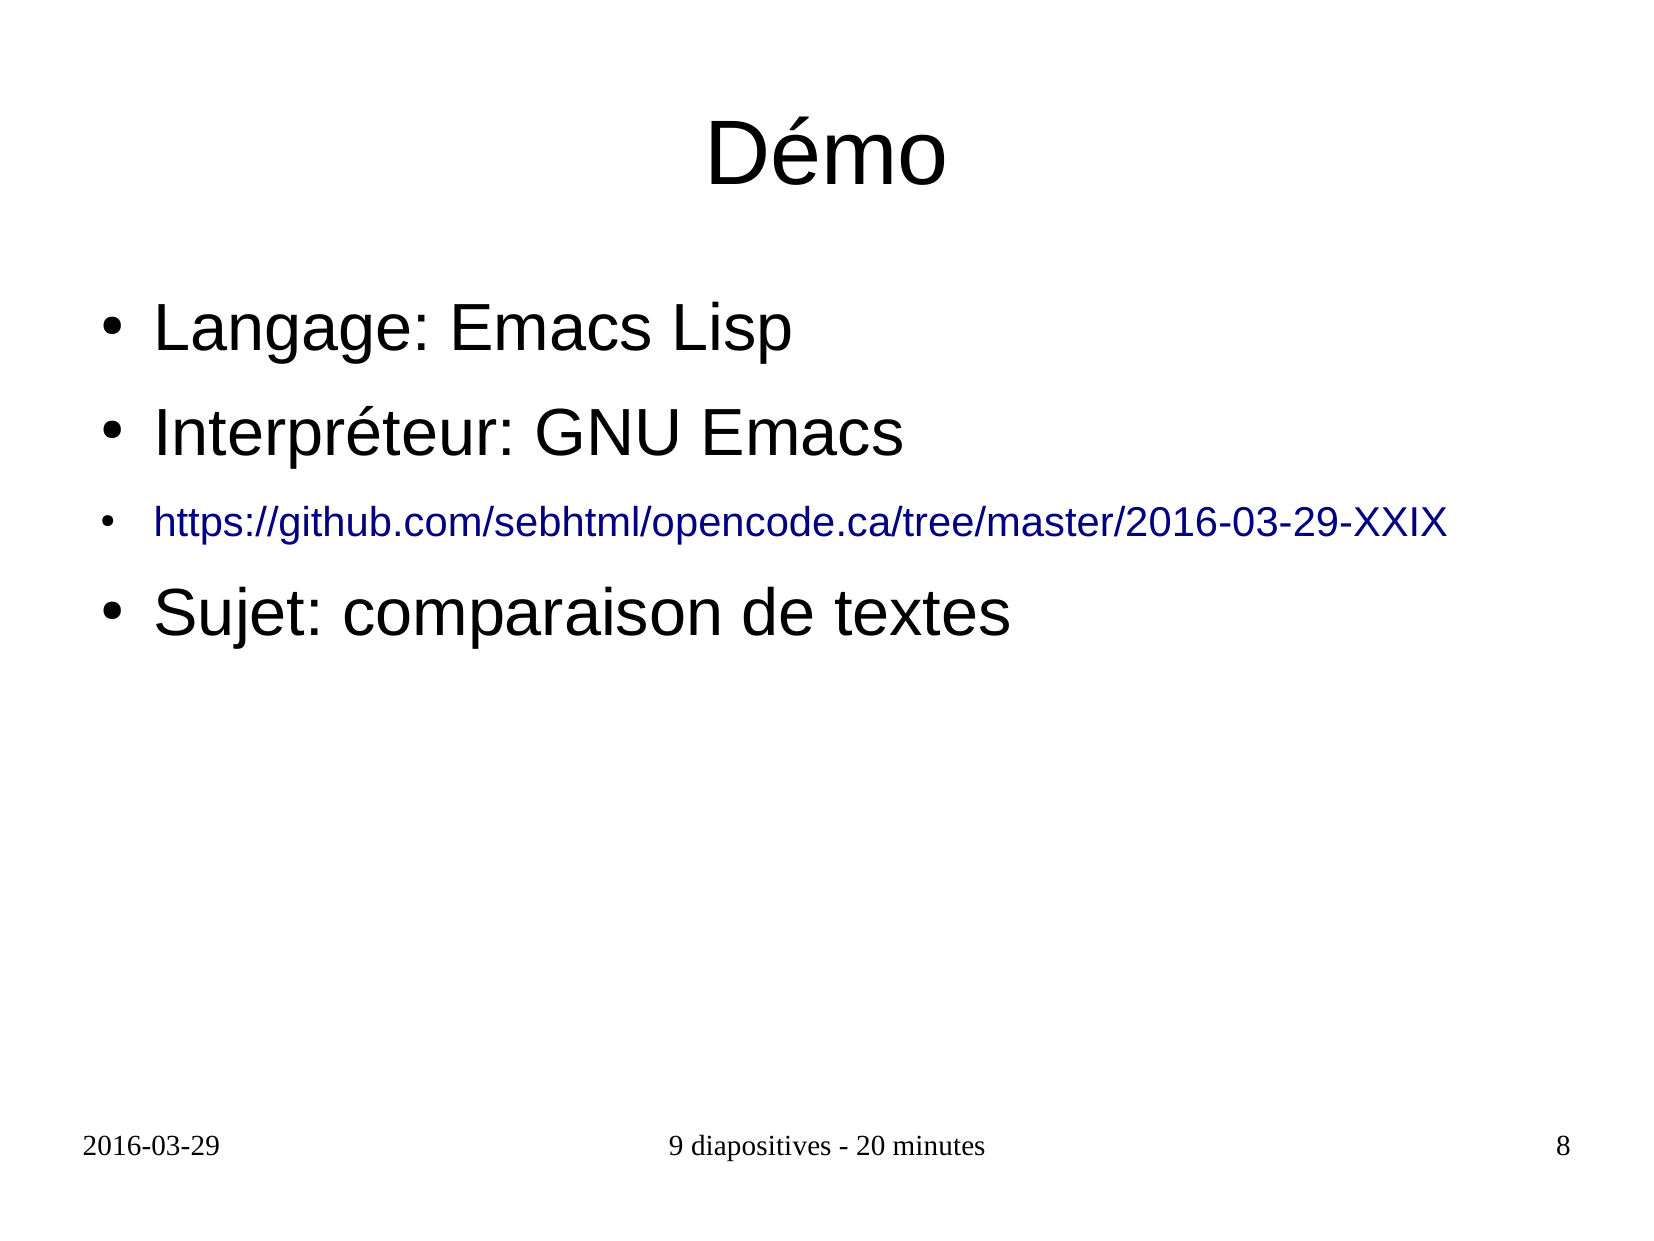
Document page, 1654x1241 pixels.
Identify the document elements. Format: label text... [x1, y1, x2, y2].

list Langage: Emacs Lisp Interpréteur: GNU Emacs https://github.com/sebhtml/opencode.ca/tree/master/2016-03-29-XXIX Sujet: comparaison de textes [82, 290, 1571, 1010]
title Démo [82, 49, 1571, 257]
